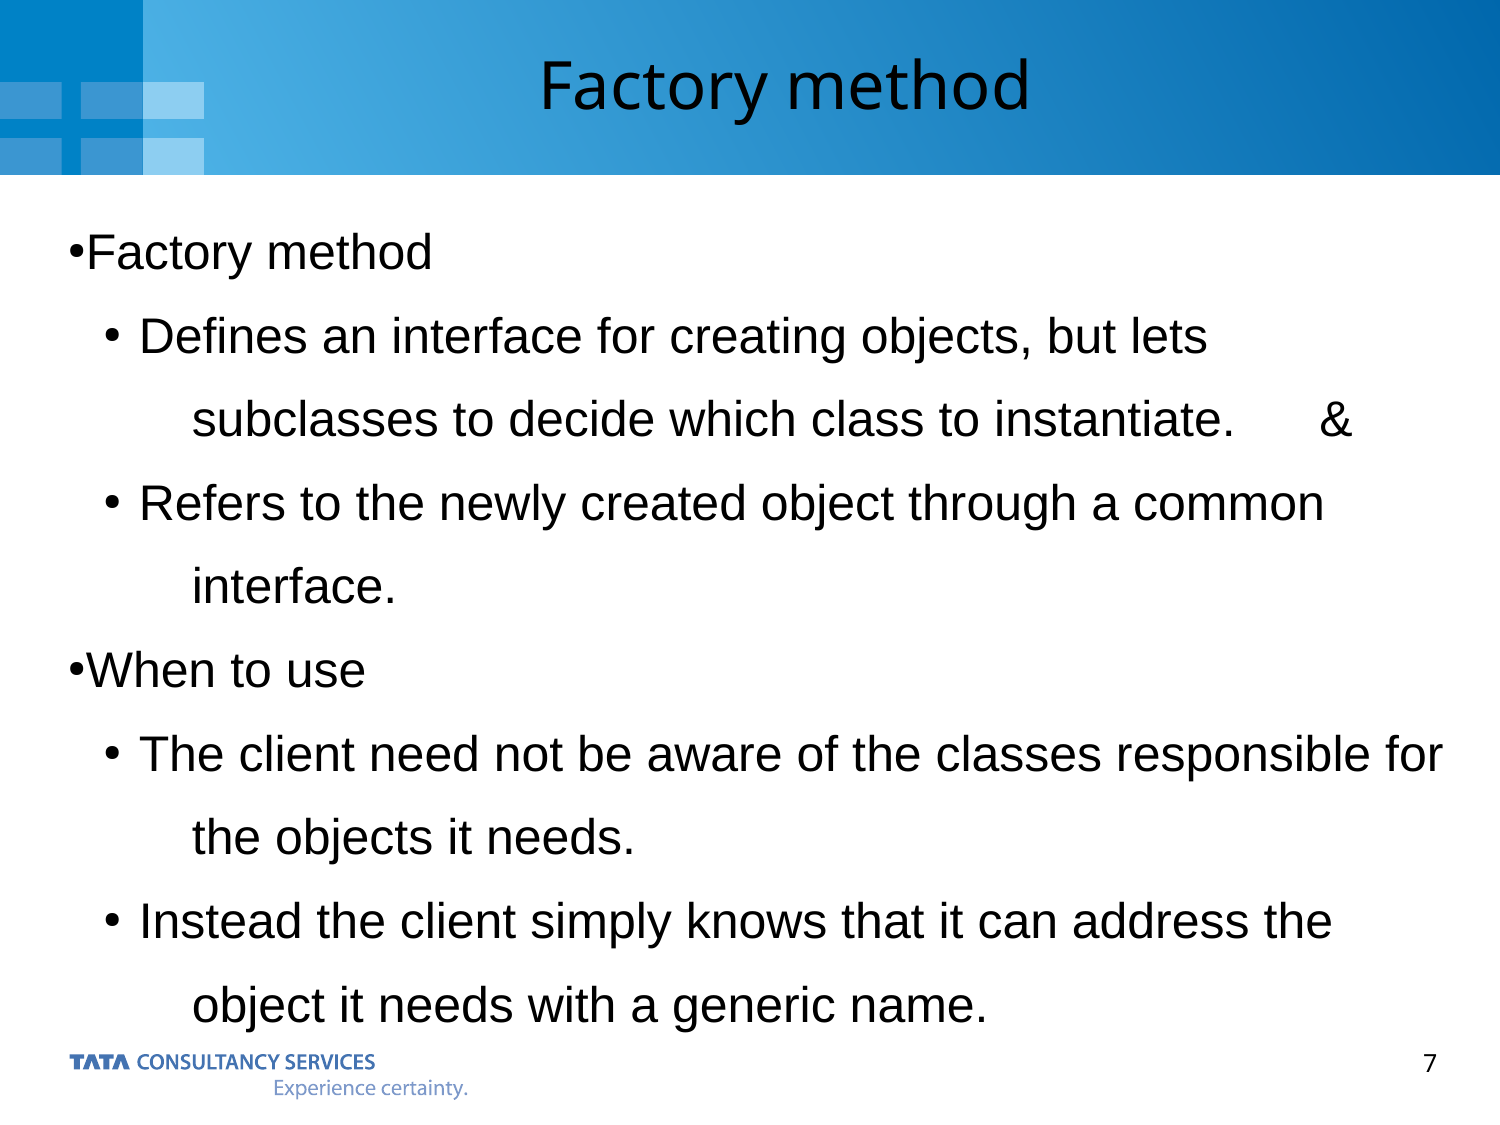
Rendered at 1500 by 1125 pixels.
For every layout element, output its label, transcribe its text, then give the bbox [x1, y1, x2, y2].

text_box Factory method [224, 11, 1347, 154]
text_box Factory method Defines an interface for creating objects, but lets subclasses to decide which class to instantiate. & Refers to the newly created object through a common interface. When to use The client need not be aware of the classes responsible for the objects it needs. Instead the client simply knows that it can address the object it needs with a generic name. [35, 188, 1465, 1040]
